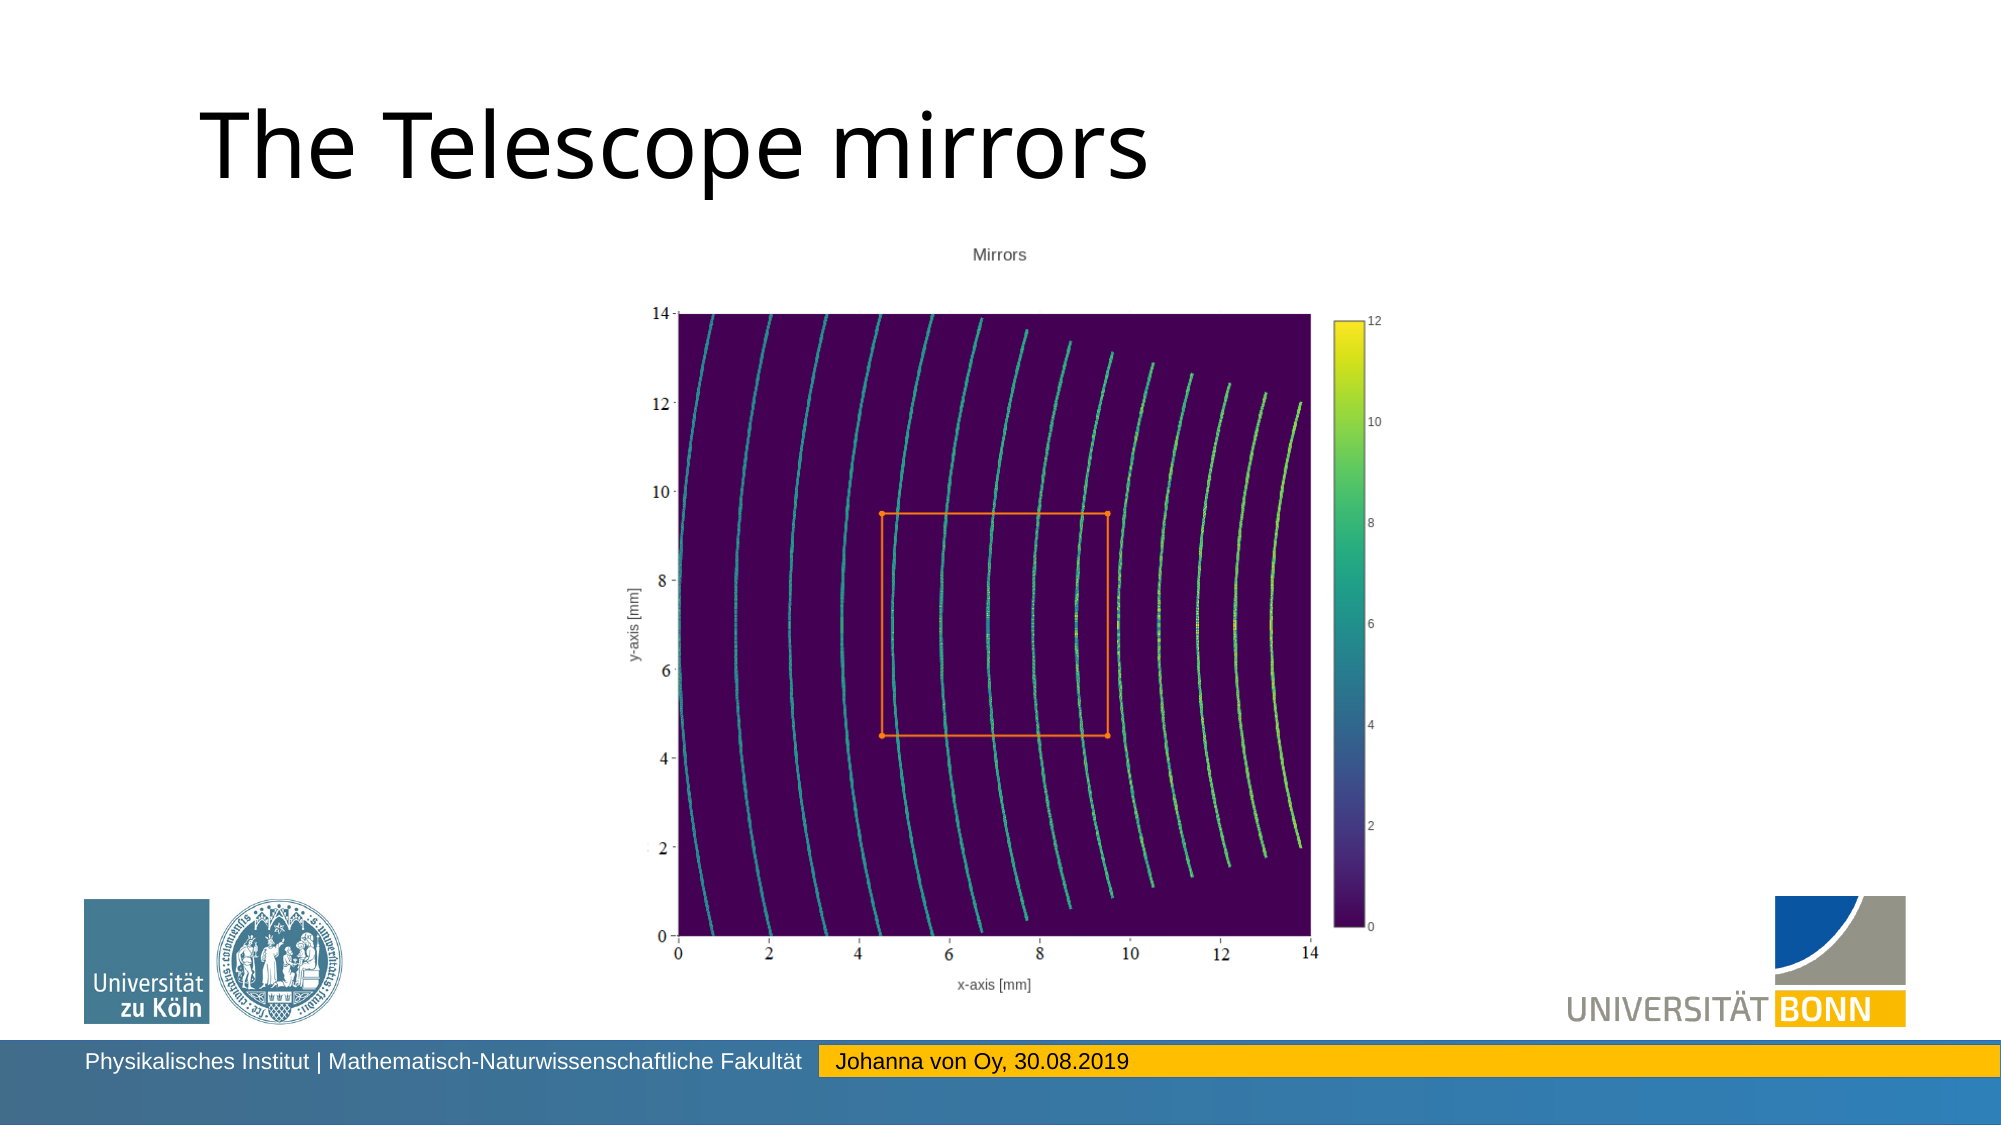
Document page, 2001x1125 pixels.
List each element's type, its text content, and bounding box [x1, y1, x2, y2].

picture [77, 899, 353, 1025]
picture [596, 210, 1404, 1018]
text_box [0, 1040, 2000, 1125]
picture [1568, 896, 1906, 1027]
text_box Physikalisches Institut | Mathematisch-Naturwissenschaftliche Fakultät [70, 1039, 814, 1082]
text_box Johanna von Oy, 30.08.2019 [814, 1039, 1991, 1082]
title The Telescope mirrors [184, 40, 1910, 258]
